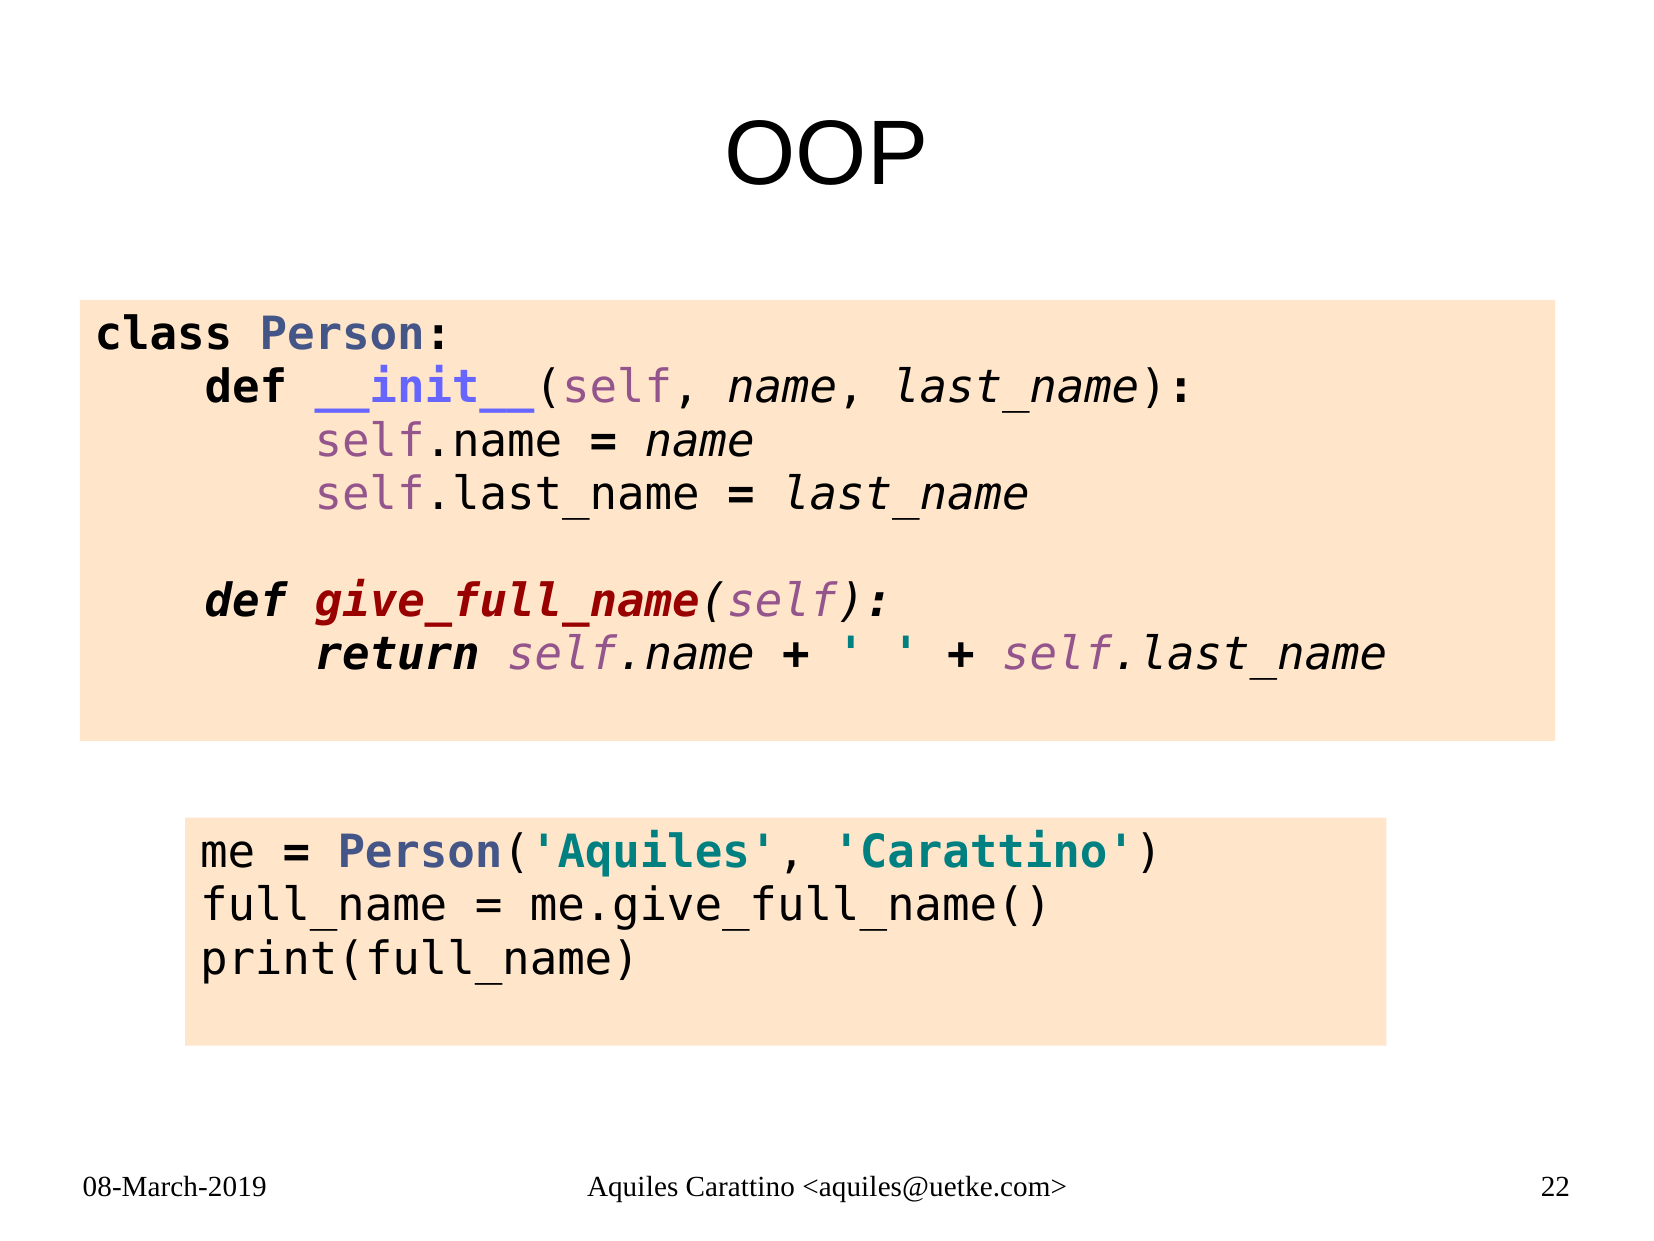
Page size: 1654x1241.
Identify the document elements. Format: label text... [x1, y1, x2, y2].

text_box me = Person('Aquiles', 'Carattino') full_name = me.give_full_name() print(full_name) [185, 817, 1387, 1046]
text_box class Person: def __init__(self, name, last_name): self.name = name self.last_name = last_name def give_full_name(self): return self.name + ' ' + self.last_name [79, 299, 1556, 741]
title OOP [82, 49, 1571, 257]
